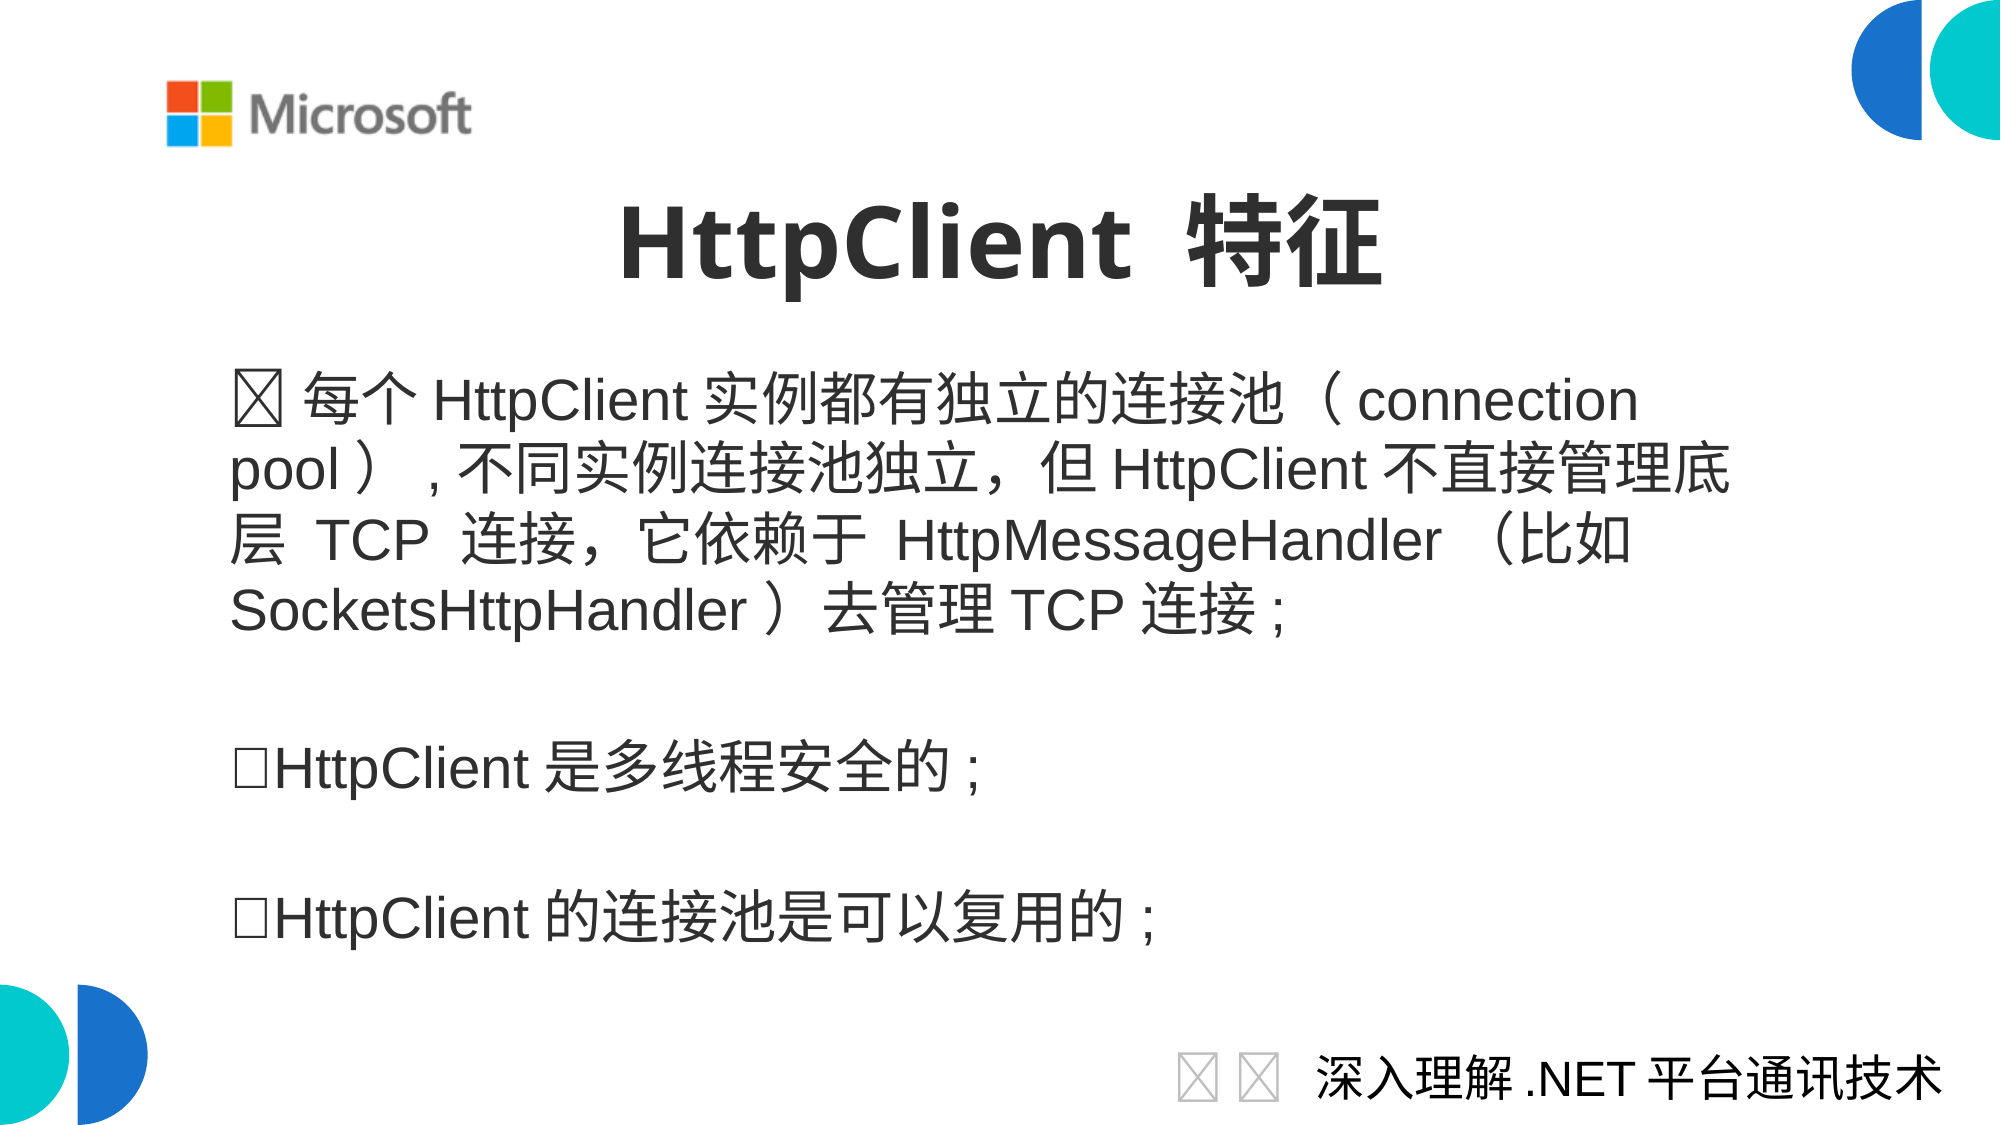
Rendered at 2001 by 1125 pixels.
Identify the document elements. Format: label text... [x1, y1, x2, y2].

subtitle 🚀 🚀 深入理解.NET平台通讯技术 [1173, 1046, 1952, 1107]
text_box 🚀每个HttpClient实例都有独立的连接池（connection pool）,不同实例连接池独立，但HttpClient不直接管理底层 TCP 连接，它依赖于 HttpMessageHandler（比如 SocketsHttpHandler）去管理TCP连接; [215, 354, 1802, 567]
text_box 🚀HttpClient是多线程安全的; 🚀HttpClient的连接池是可以复用的; [215, 687, 1802, 819]
picture [85, 41, 552, 189]
title HttpClient 特征 [138, 145, 1862, 332]
